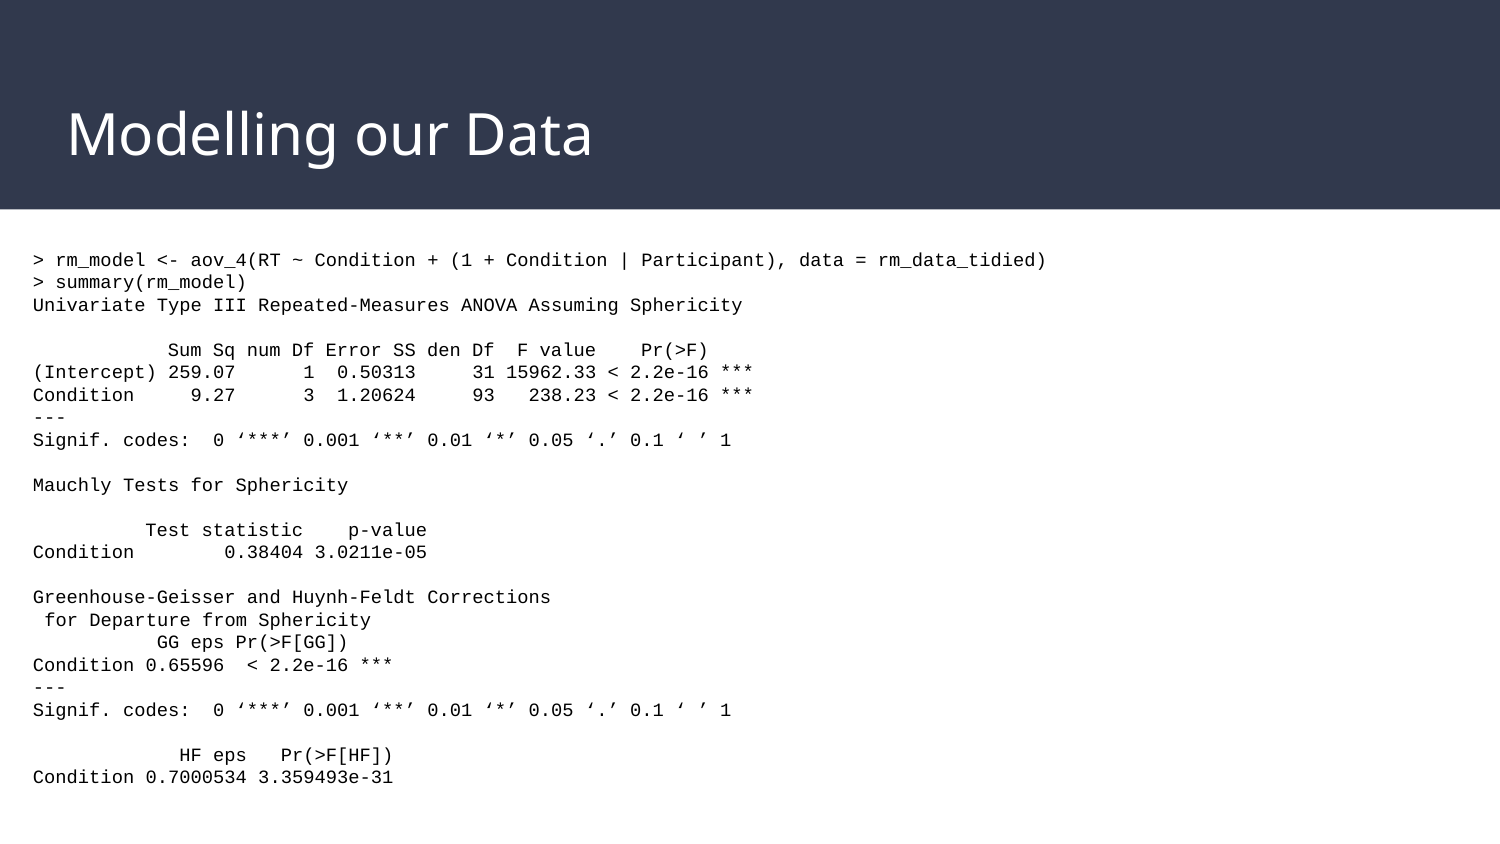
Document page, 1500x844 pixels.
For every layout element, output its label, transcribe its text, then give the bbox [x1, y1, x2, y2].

title Modelling our Data [51, 82, 1449, 185]
text_box > rm_model <- aov_4(RT ~ Condition + (1 + Condition | Participant), data = rm_data_tidied) > summary(rm_model) Univariate Type III Repeated-Measures ANOVA Assuming Sphericity Sum Sq num Df Error SS den Df F value Pr(>F) (Intercept) 259.07 1 0.50313 31 15962.33 < 2.2e-16 *** Condition 9.27 3 1.20624 93 238.23 < 2.2e-16 *** --- Signif. codes: 0 ‘***’ 0.001 ‘**’ 0.01 ‘*’ 0.05 ‘.’ 0.1 ‘ ’ 1 Mauchly Tests for Sphericity Test statistic p-value Condition 0.38404 3.0211e-05 Greenhouse-Geisser and Huynh-Feldt Corrections for Departure from Sphericity GG eps Pr(>F[GG]) Condition 0.65596 < 2.2e-16 *** --- Signif. codes: 0 ‘***’ 0.001 ‘**’ 0.01 ‘*’ 0.05 ‘.’ 0.1 ‘ ’ 1 HF eps Pr(>F[HF]) Condition 0.7000534 3.359493e-31 [18, 232, 1478, 816]
